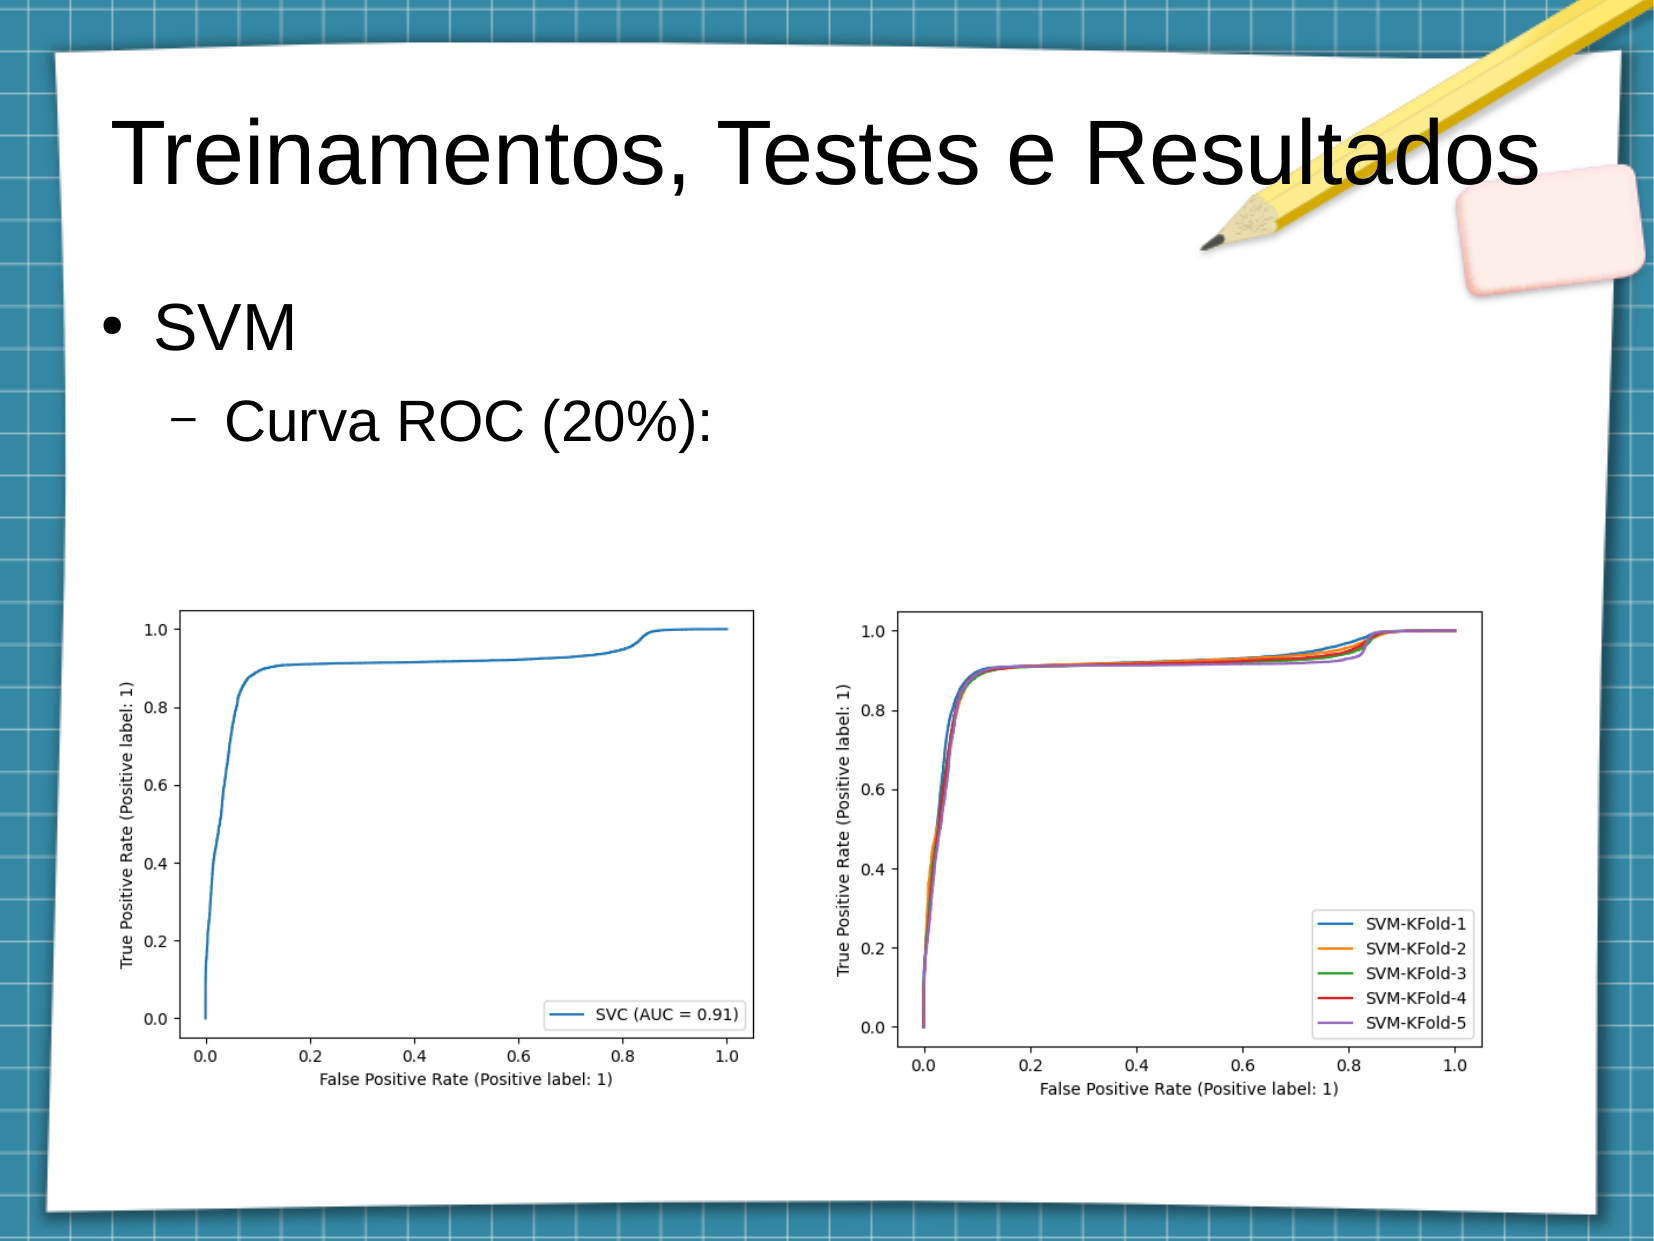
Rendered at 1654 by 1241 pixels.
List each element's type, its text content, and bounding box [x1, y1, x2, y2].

picture [0, 0, 1654, 1241]
list SVM Curva ROC (20%): [82, 290, 1571, 1010]
title Treinamentos, Testes e Resultados [82, 49, 1571, 257]
